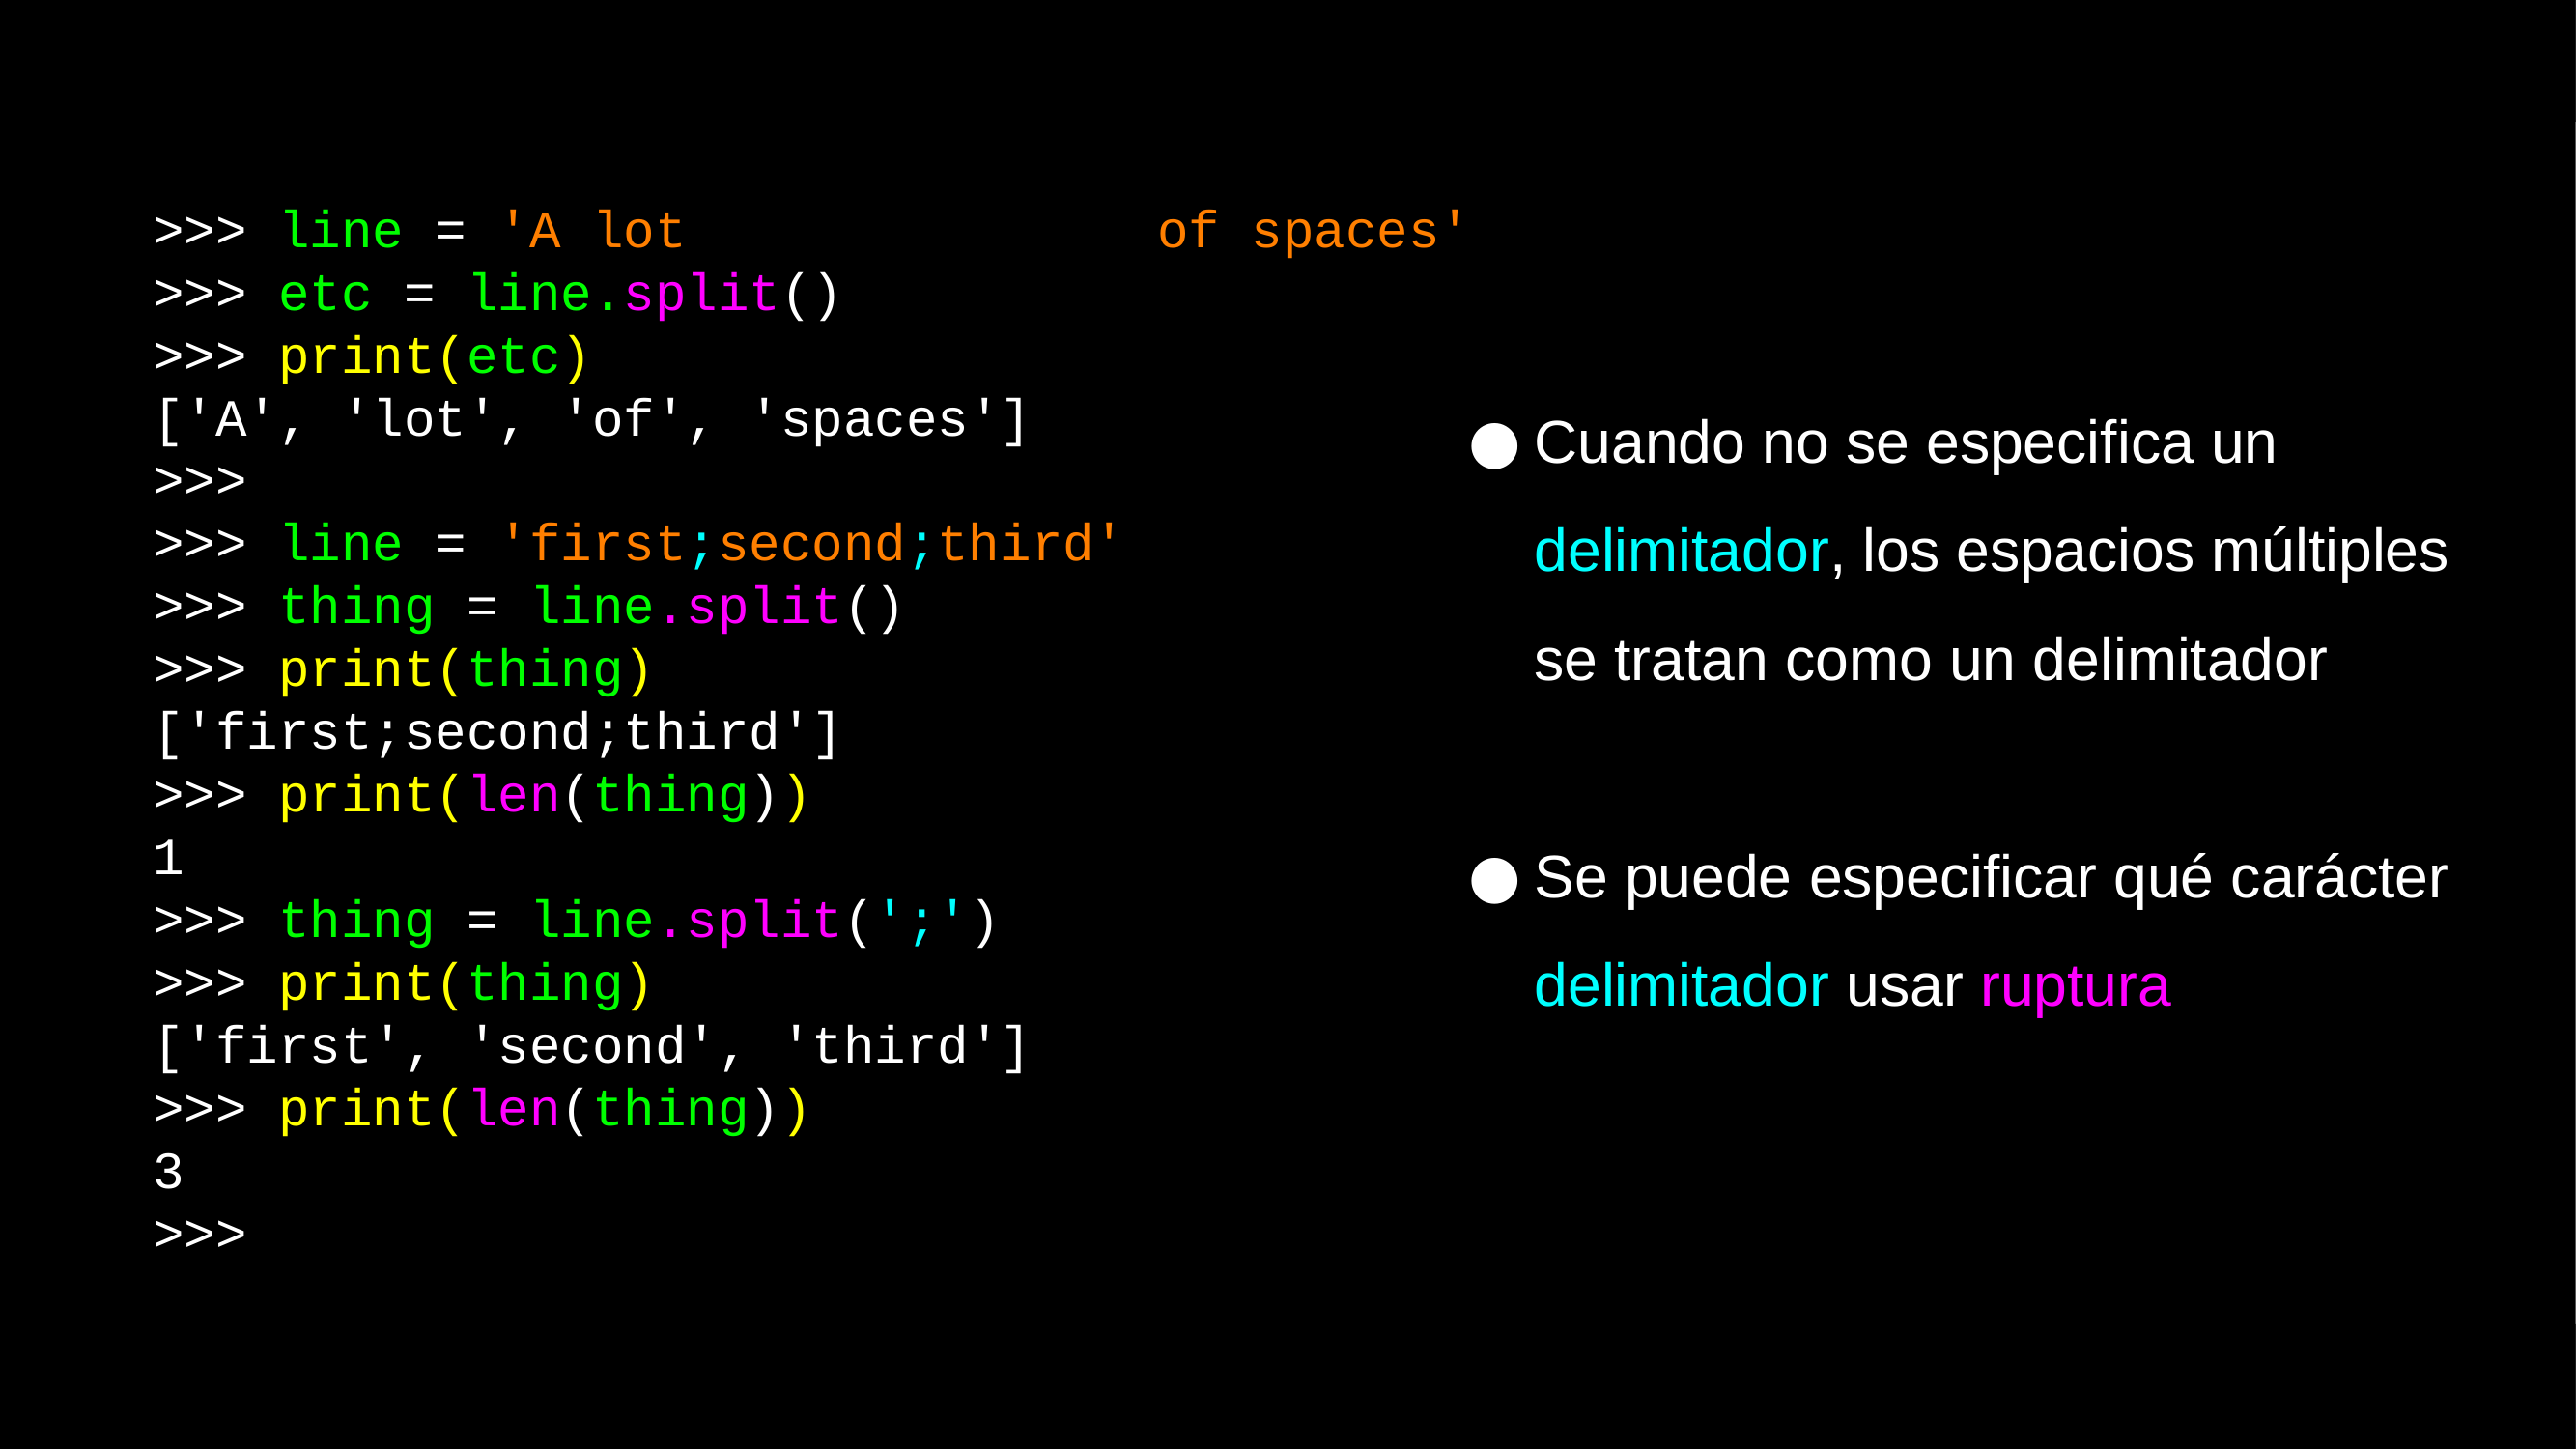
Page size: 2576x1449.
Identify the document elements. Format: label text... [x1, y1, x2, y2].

text_box Cuando no se especifica un delimitador, los espacios múltiples se tratan como un delimitador Se puede especificar qué carácter delimitador usar ruptura [1461, 322, 2491, 1064]
text_box >>> line = 'A lot of spaces' >>> etc = line.split() >>> print(etc) ['A', 'lot', 'of', 'spaces'] >>> >>> line = 'first;second;third' >>> thing = line.split() >>> print(thing) ['first;second;third'] >>> print(len(thing)) 1 >>> thing = line.split(';') >>> print(thing) ['first', 'second', 'third'] >>> print(len(thing)) 3 >>> [153, 172, 1637, 1286]
